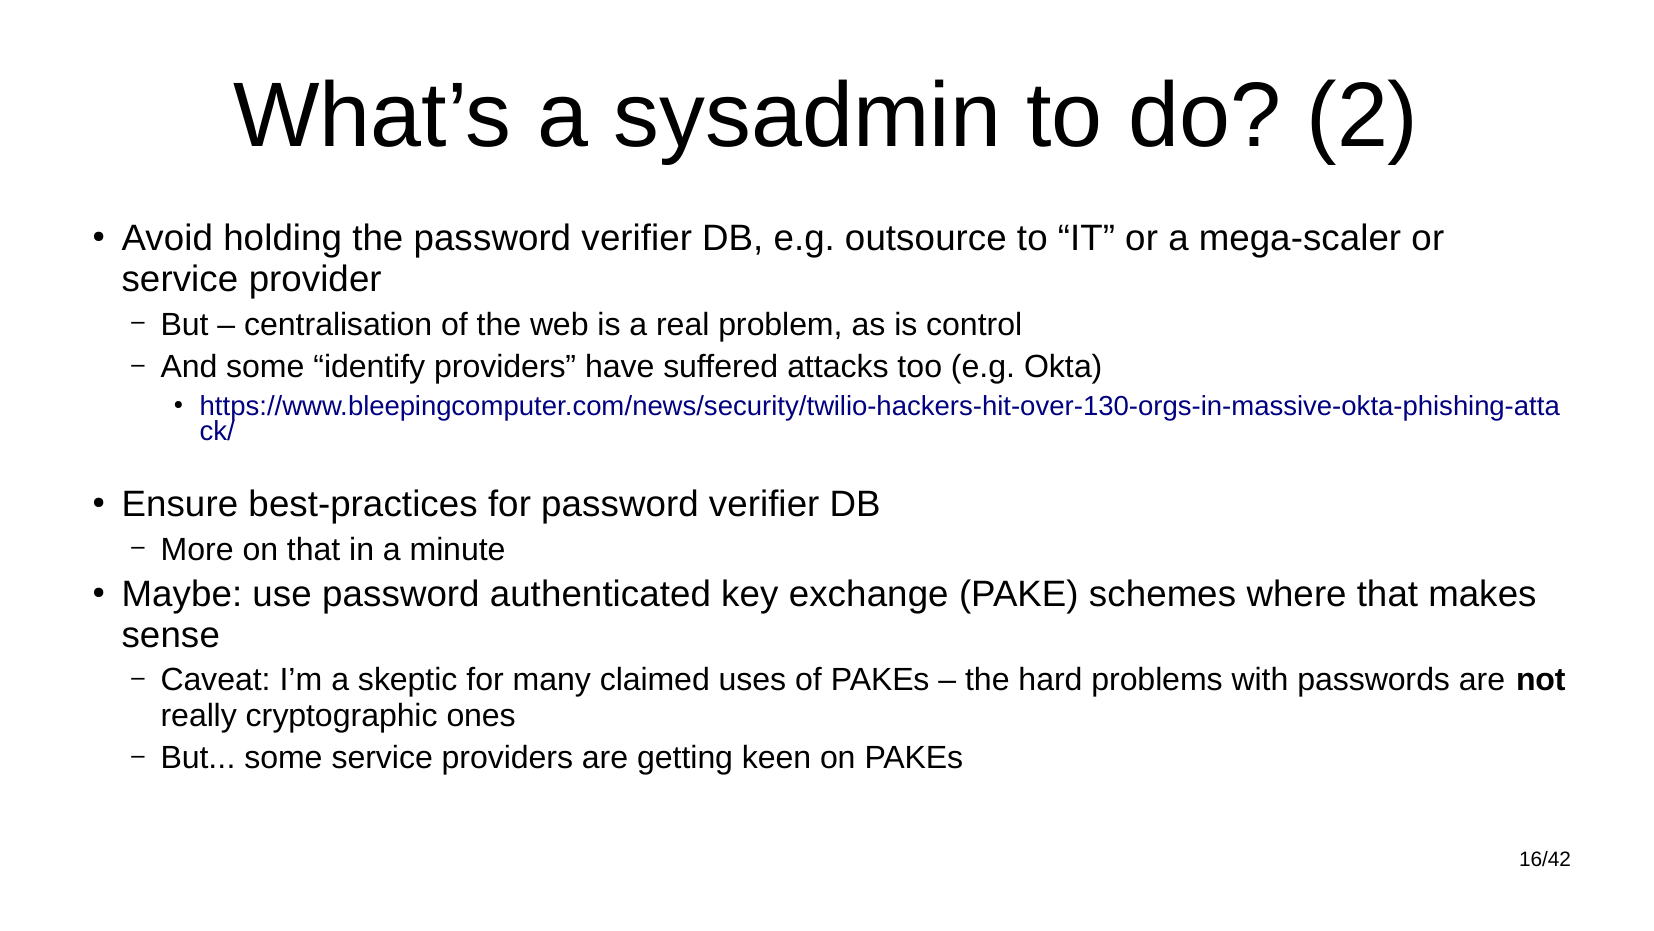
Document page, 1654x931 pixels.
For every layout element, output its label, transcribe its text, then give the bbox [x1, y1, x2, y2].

title What’s a sysadmin to do? (2) [82, 37, 1571, 193]
list Avoid holding the password verifier DB, e.g. outsource to “IT” or a mega-scaler or service provider But – centralisation of the web is a real problem, as is control And some “identify providers” have suffered attacks too (e.g. Okta) https://www.bleepingcomputer.com/news/security/twilio-hackers-hit-over-130-orgs-in-massive-okta-phishing-attack/ Ensure best-practices for password verifier DB More on that in a minute Maybe: use password authenticated key exchange (PAKE) schemes where that makes sense Caveat: I’m a skeptic for many claimed uses of PAKEs – the hard problems with passwords are not really cryptographic ones But... some service providers are getting keen on PAKEs [82, 217, 1571, 758]
